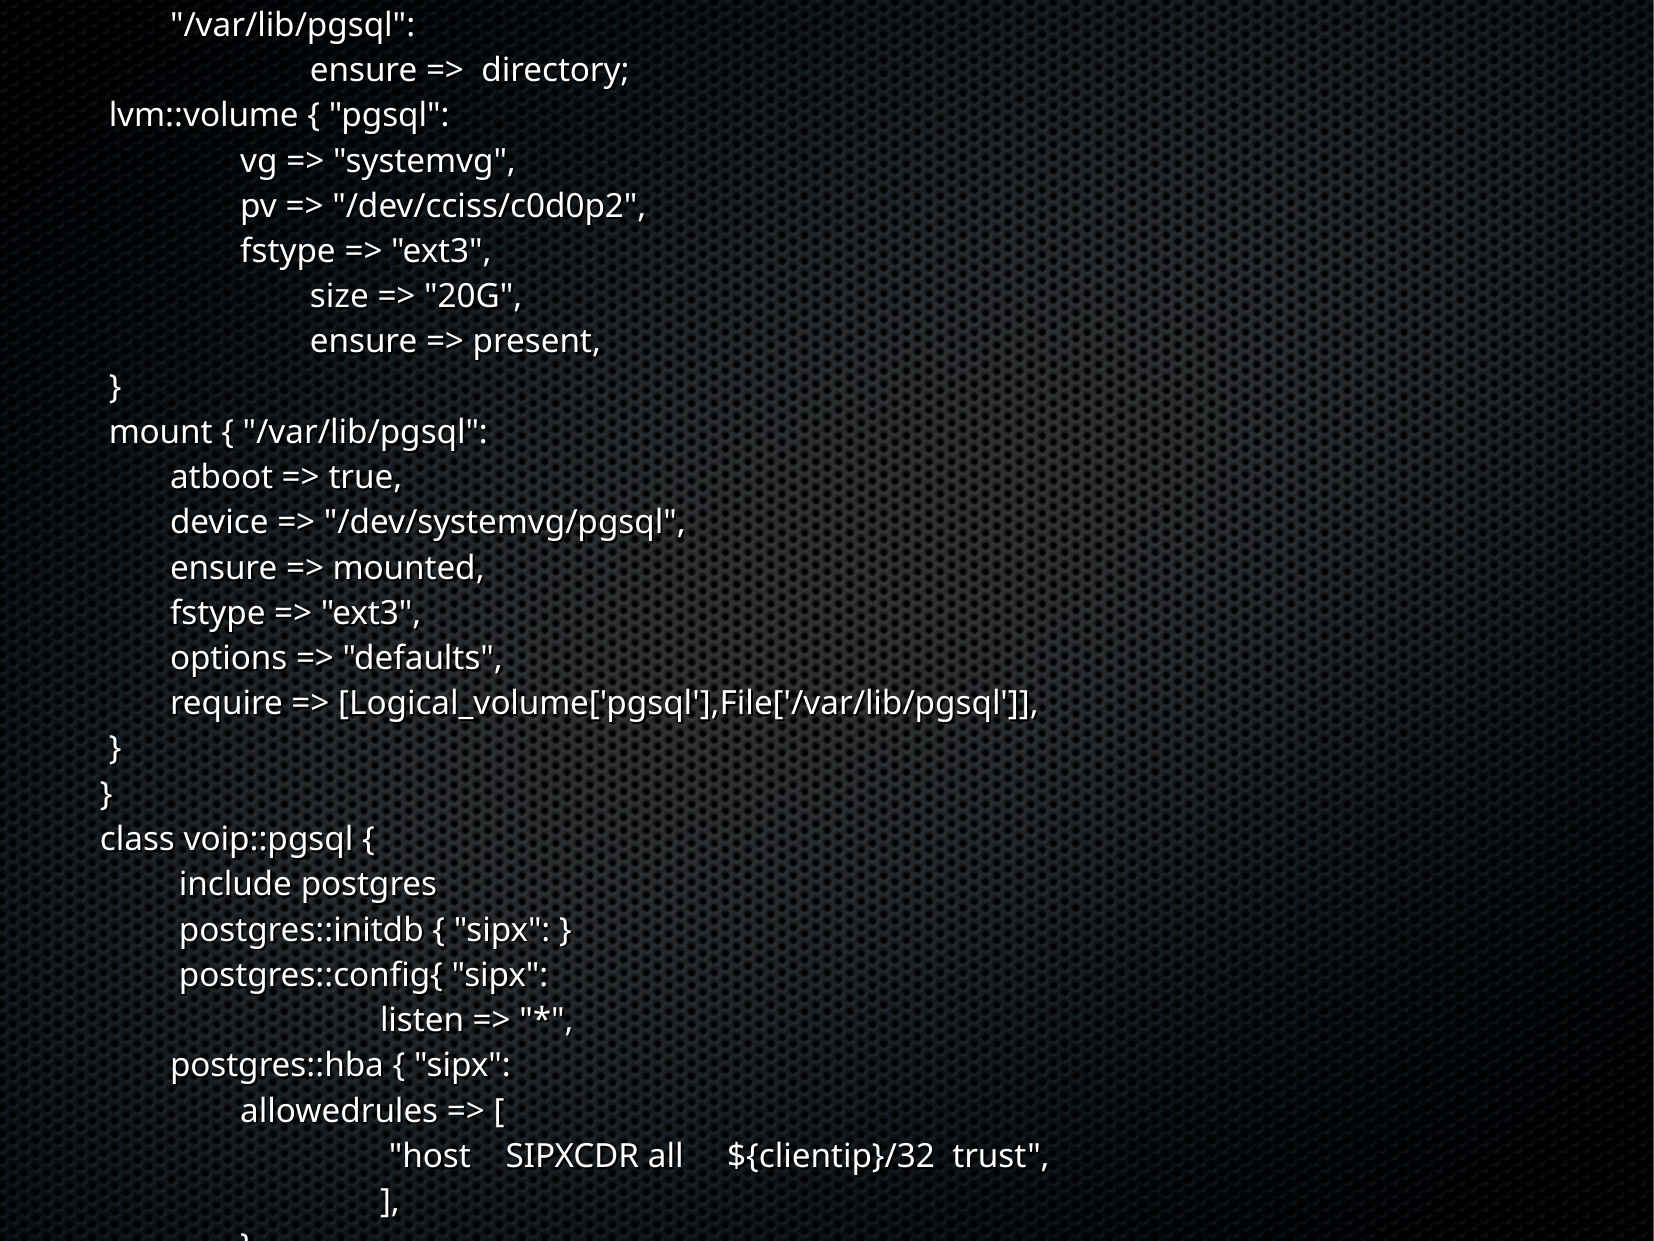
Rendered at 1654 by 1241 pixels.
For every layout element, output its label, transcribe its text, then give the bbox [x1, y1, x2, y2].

picture [0, 0, 1654, 1241]
subtitle class voip::storage { file { "/var/lib/pgsql": ensure => directory; lvm::volume { "pgsql": vg => "systemvg", pv => "/dev/cciss/c0d0p2", fstype => "ext3", size => "20G", ensure => present, } mount { "/var/lib/pgsql": atboot => true, device => "/dev/systemvg/pgsql", ensure => mounted, fstype => "ext3", options => "defaults", require => [Logical_volume['pgsql'],File['/var/lib/pgsql']], } } class voip::pgsql { include postgres postgres::initdb { "sipx": } postgres::config{ "sipx": listen => "*", postgres::hba { "sipx": allowedrules => [ "host SIPXCDR all ${clientip}/32 trust", ], } } [100, 14, 1554, 1209]
